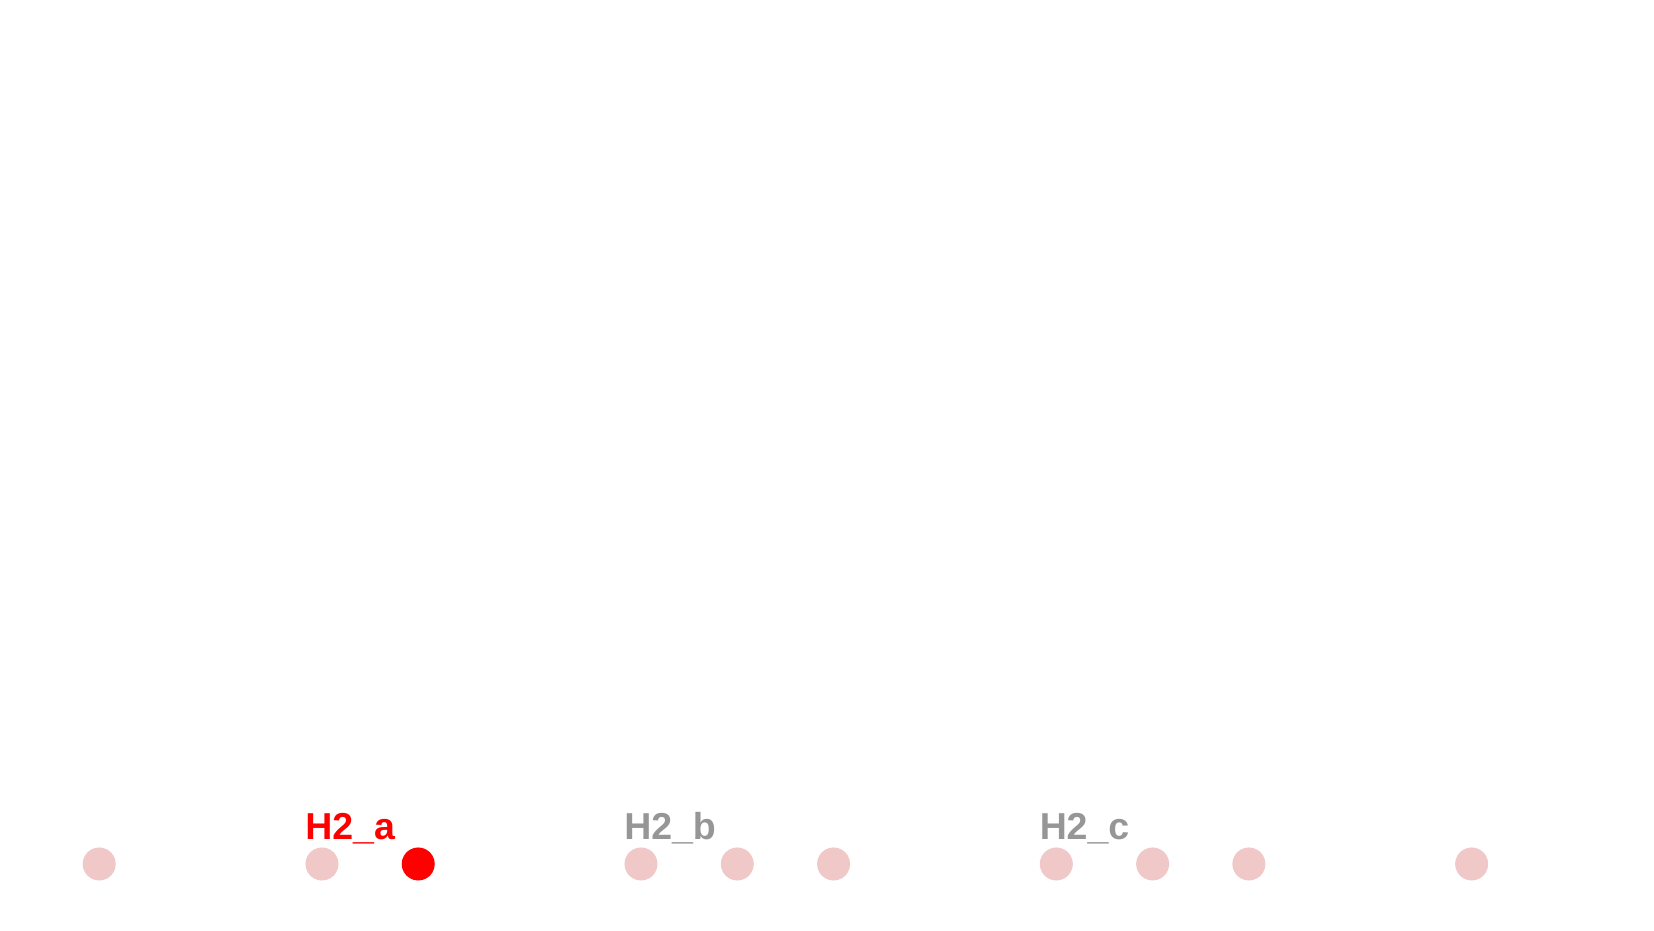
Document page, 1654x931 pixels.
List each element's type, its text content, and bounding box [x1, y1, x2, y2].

text_box [305, 848, 339, 881]
text_box [401, 847, 435, 881]
text_box [1136, 847, 1170, 881]
text_box H2_b [624, 797, 956, 848]
text_box H2_a [305, 797, 624, 848]
text_box [1232, 847, 1266, 881]
text_box [624, 848, 658, 881]
text_box [720, 847, 754, 881]
text_box H2_c [1039, 797, 1371, 848]
text_box [1039, 848, 1073, 881]
text_box [82, 847, 116, 881]
text_box [1455, 847, 1489, 881]
text_box [817, 847, 851, 881]
